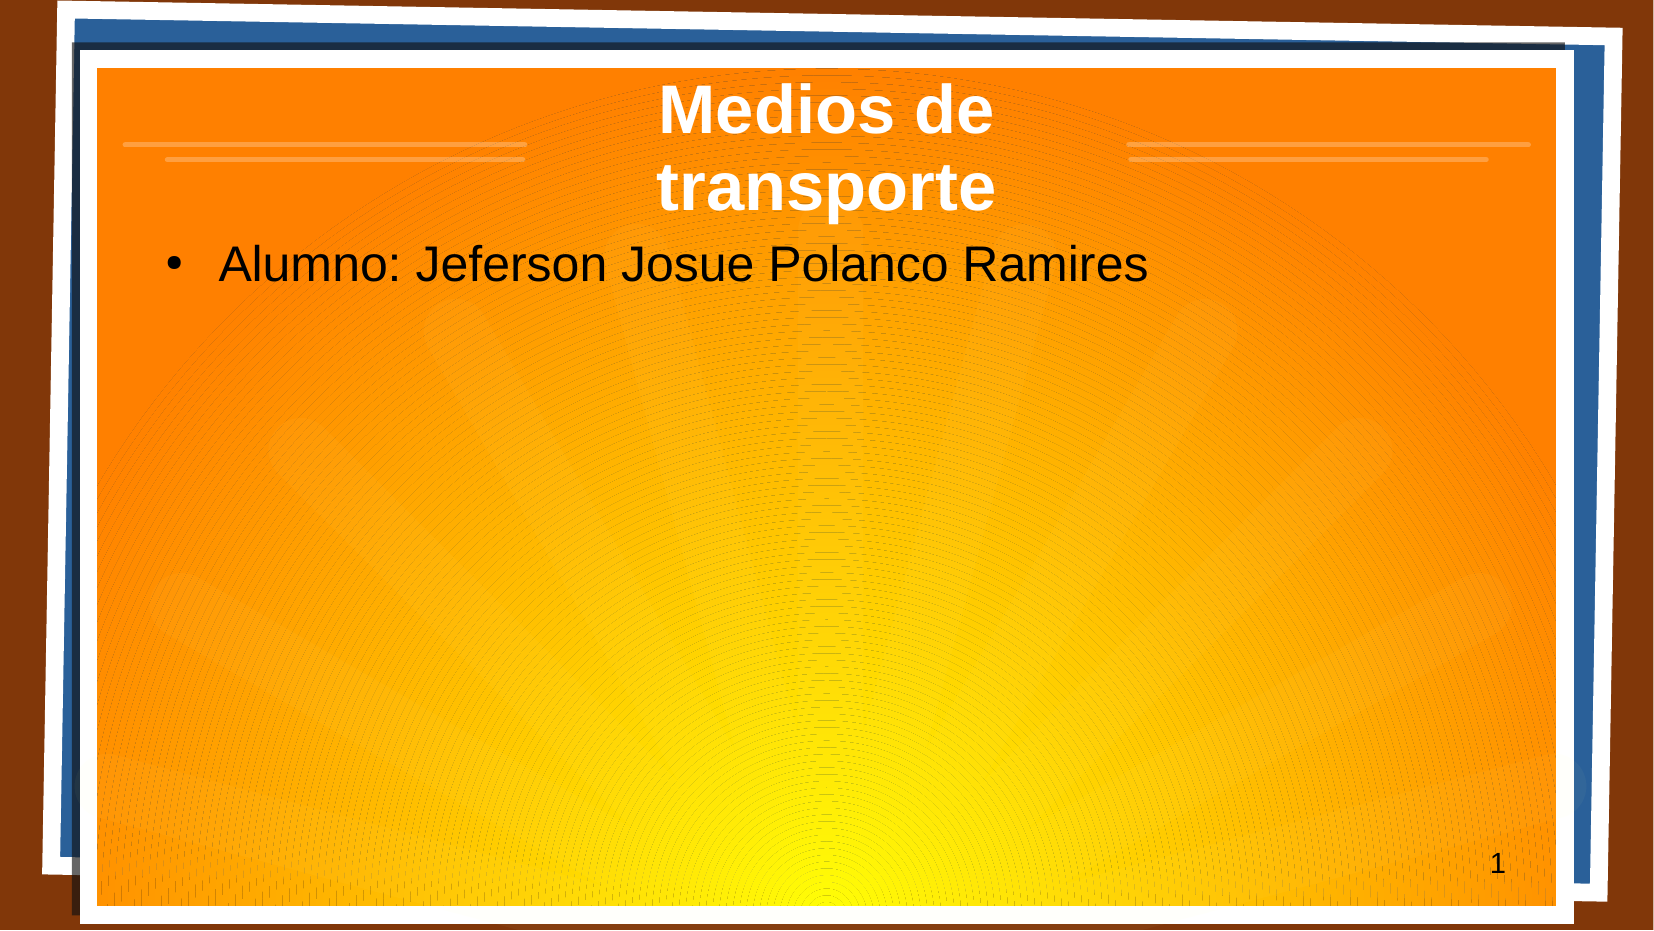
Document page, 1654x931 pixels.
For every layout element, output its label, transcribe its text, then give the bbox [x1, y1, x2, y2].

list Alumno: Jeferson Josue Polanco Ramires [147, 236, 1506, 827]
title Medios de transporte [531, 70, 1123, 225]
